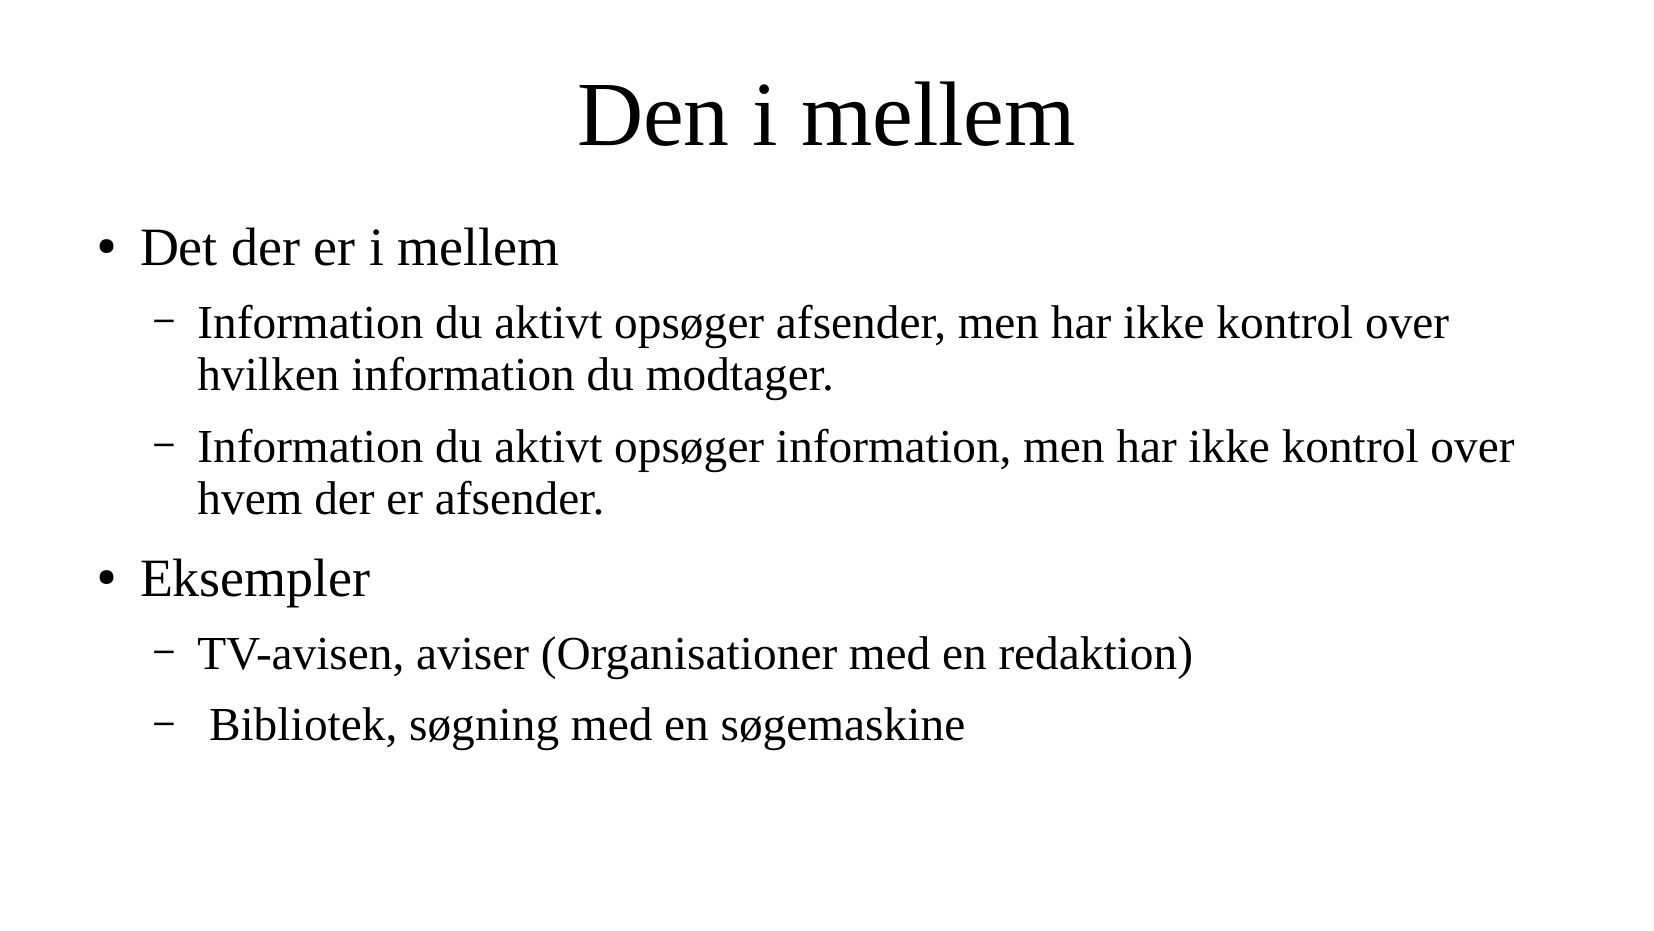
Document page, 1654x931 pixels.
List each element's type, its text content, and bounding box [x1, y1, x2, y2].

title Den i mellem [82, 37, 1571, 193]
list Det der er i mellem Information du aktivt opsøger afsender, men har ikke kontrol over hvilken information du modtager. Information du aktivt opsøger information, men har ikke kontrol over hvem der er afsender. Eksempler TV-avisen, aviser (Organisationer med en redaktion) Bibliotek, søgning med en søgemaskine [82, 217, 1571, 758]
